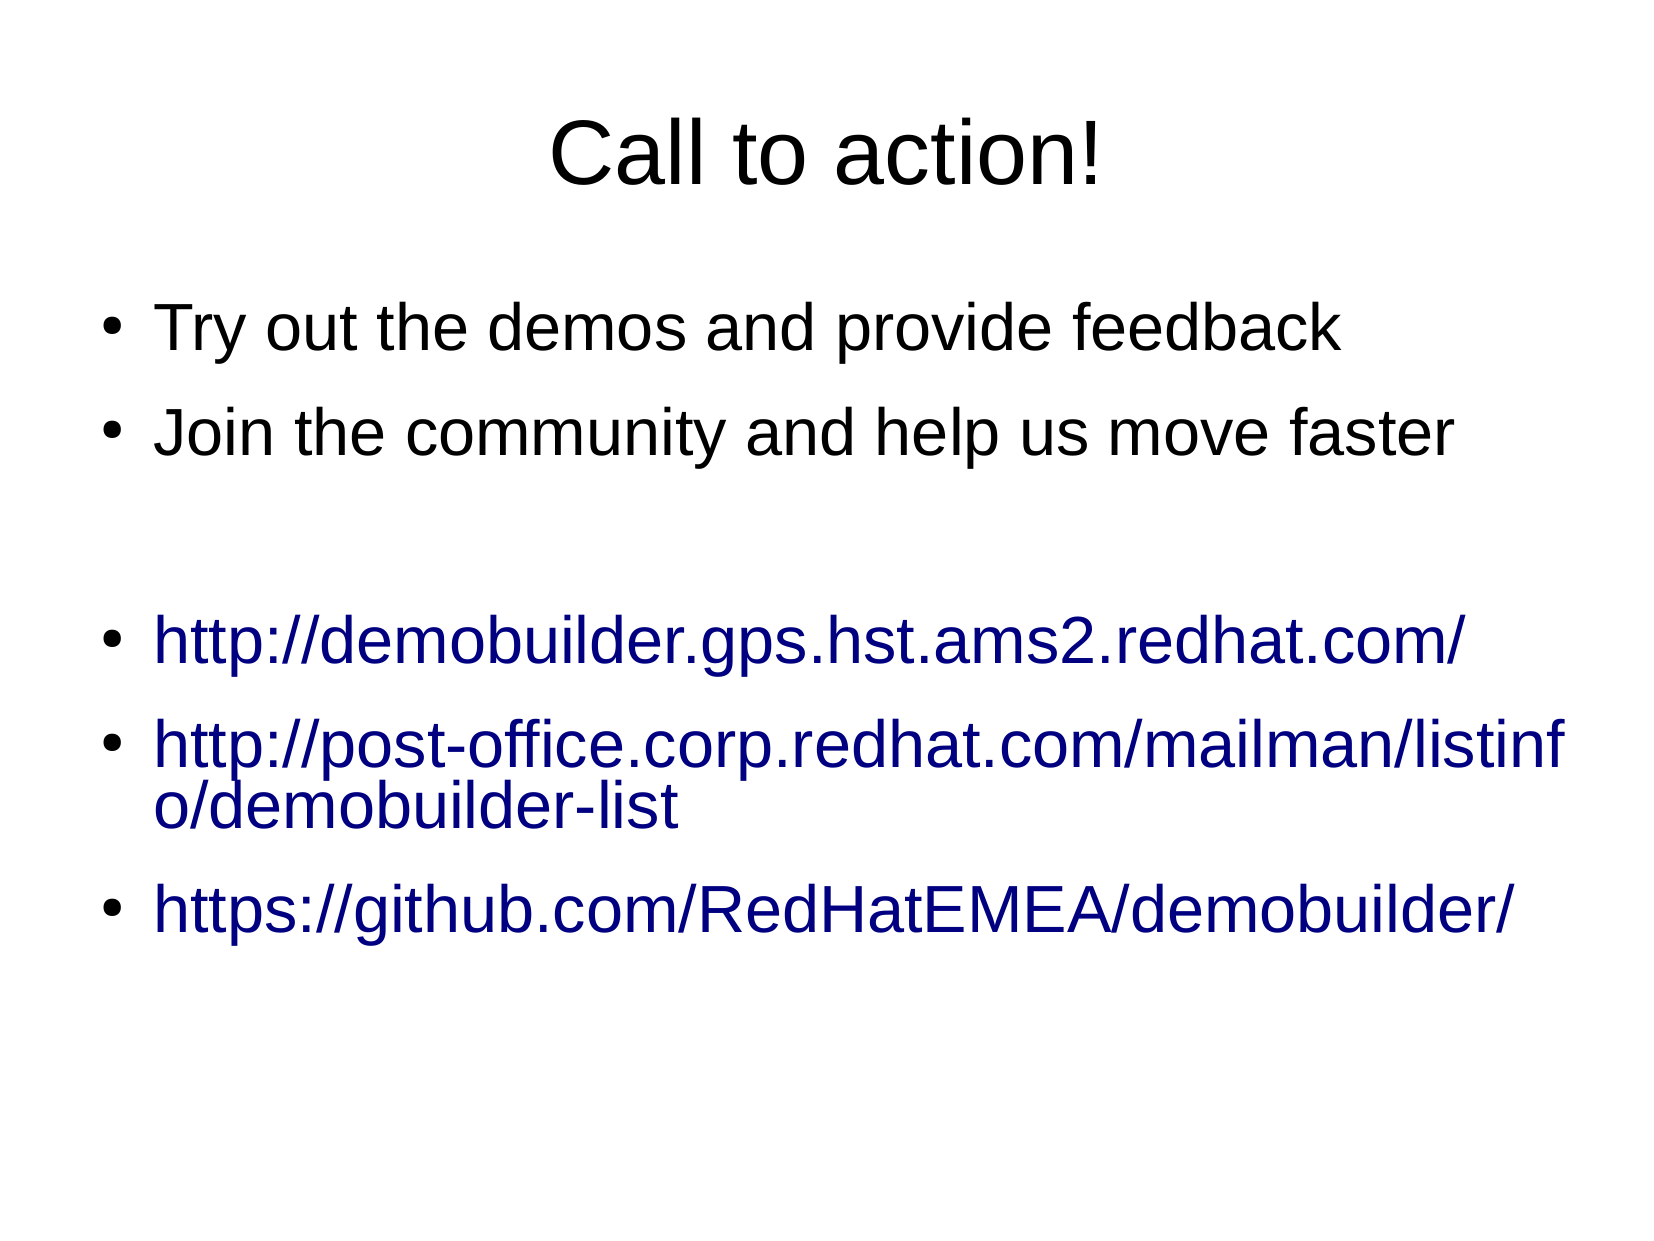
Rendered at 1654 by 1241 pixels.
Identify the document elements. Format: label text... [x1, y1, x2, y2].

list Try out the demos and provide feedback Join the community and help us move faster http://demobuilder.gps.hst.ams2.redhat.com/ http://post-office.corp.redhat.com/mailman/listinfo/demobuilder-list https://github.com/RedHatEMEA/demobuilder/ [82, 290, 1571, 1010]
title Call to action! [82, 49, 1571, 257]
